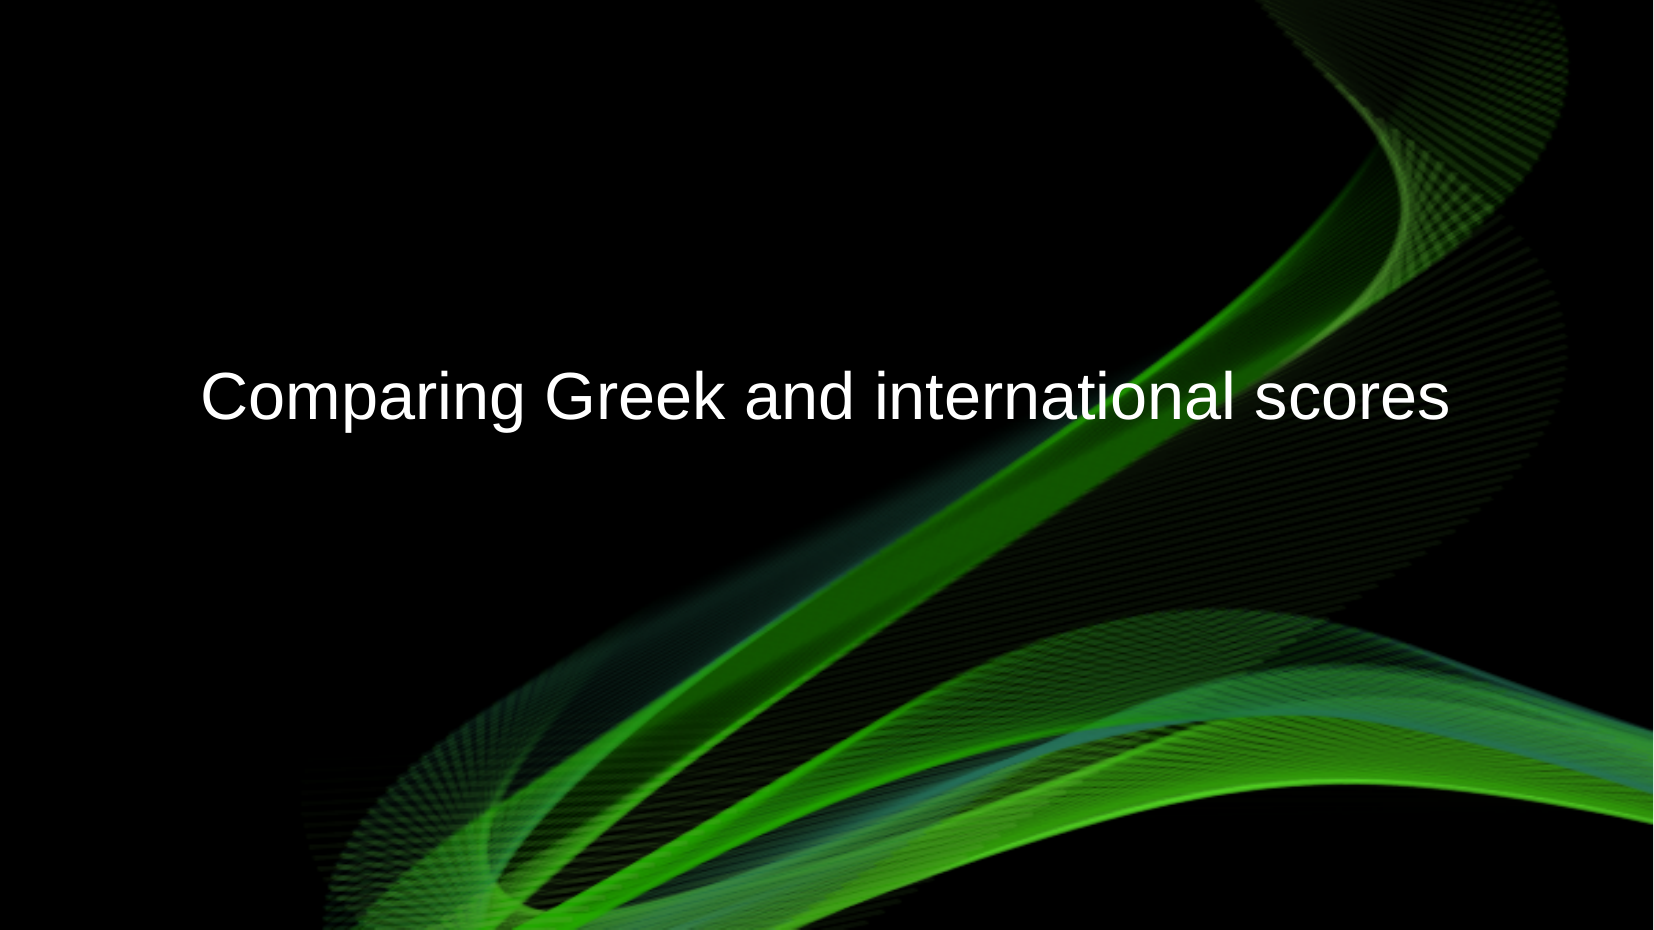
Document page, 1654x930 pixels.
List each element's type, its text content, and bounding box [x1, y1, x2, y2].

subtitle Comparing Greek and international scores [82, 37, 1571, 757]
picture [0, 0, 1654, 930]
